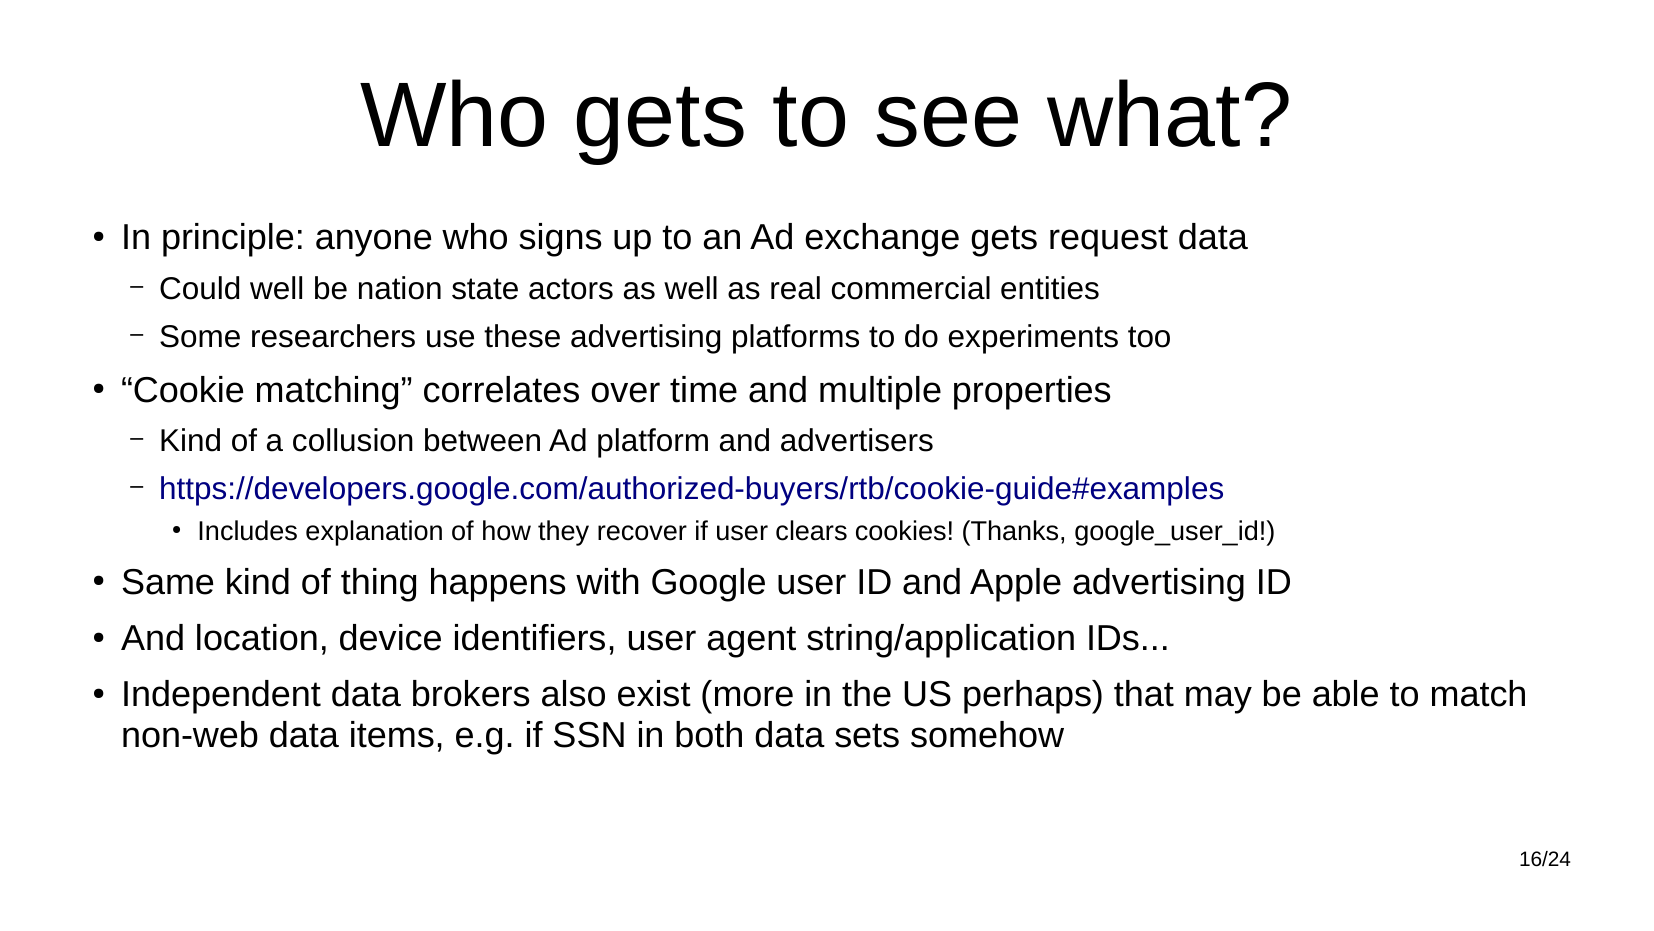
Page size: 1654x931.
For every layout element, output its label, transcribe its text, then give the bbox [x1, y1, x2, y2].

title Who gets to see what? [82, 37, 1571, 193]
list In principle: anyone who signs up to an Ad exchange gets request data Could well be nation state actors as well as real commercial entities Some researchers use these advertising platforms to do experiments too “Cookie matching” correlates over time and multiple properties Kind of a collusion between Ad platform and advertisers https://developers.google.com/authorized-buyers/rtb/cookie-guide#examples Includes explanation of how they recover if user clears cookies! (Thanks, google_user_id!) Same kind of thing happens with Google user ID and Apple advertising ID And location, device identifiers, user agent string/application IDs... Independent data brokers also exist (more in the US perhaps) that may be able to match non-web data items, e.g. if SSN in both data sets somehow [82, 217, 1571, 758]
